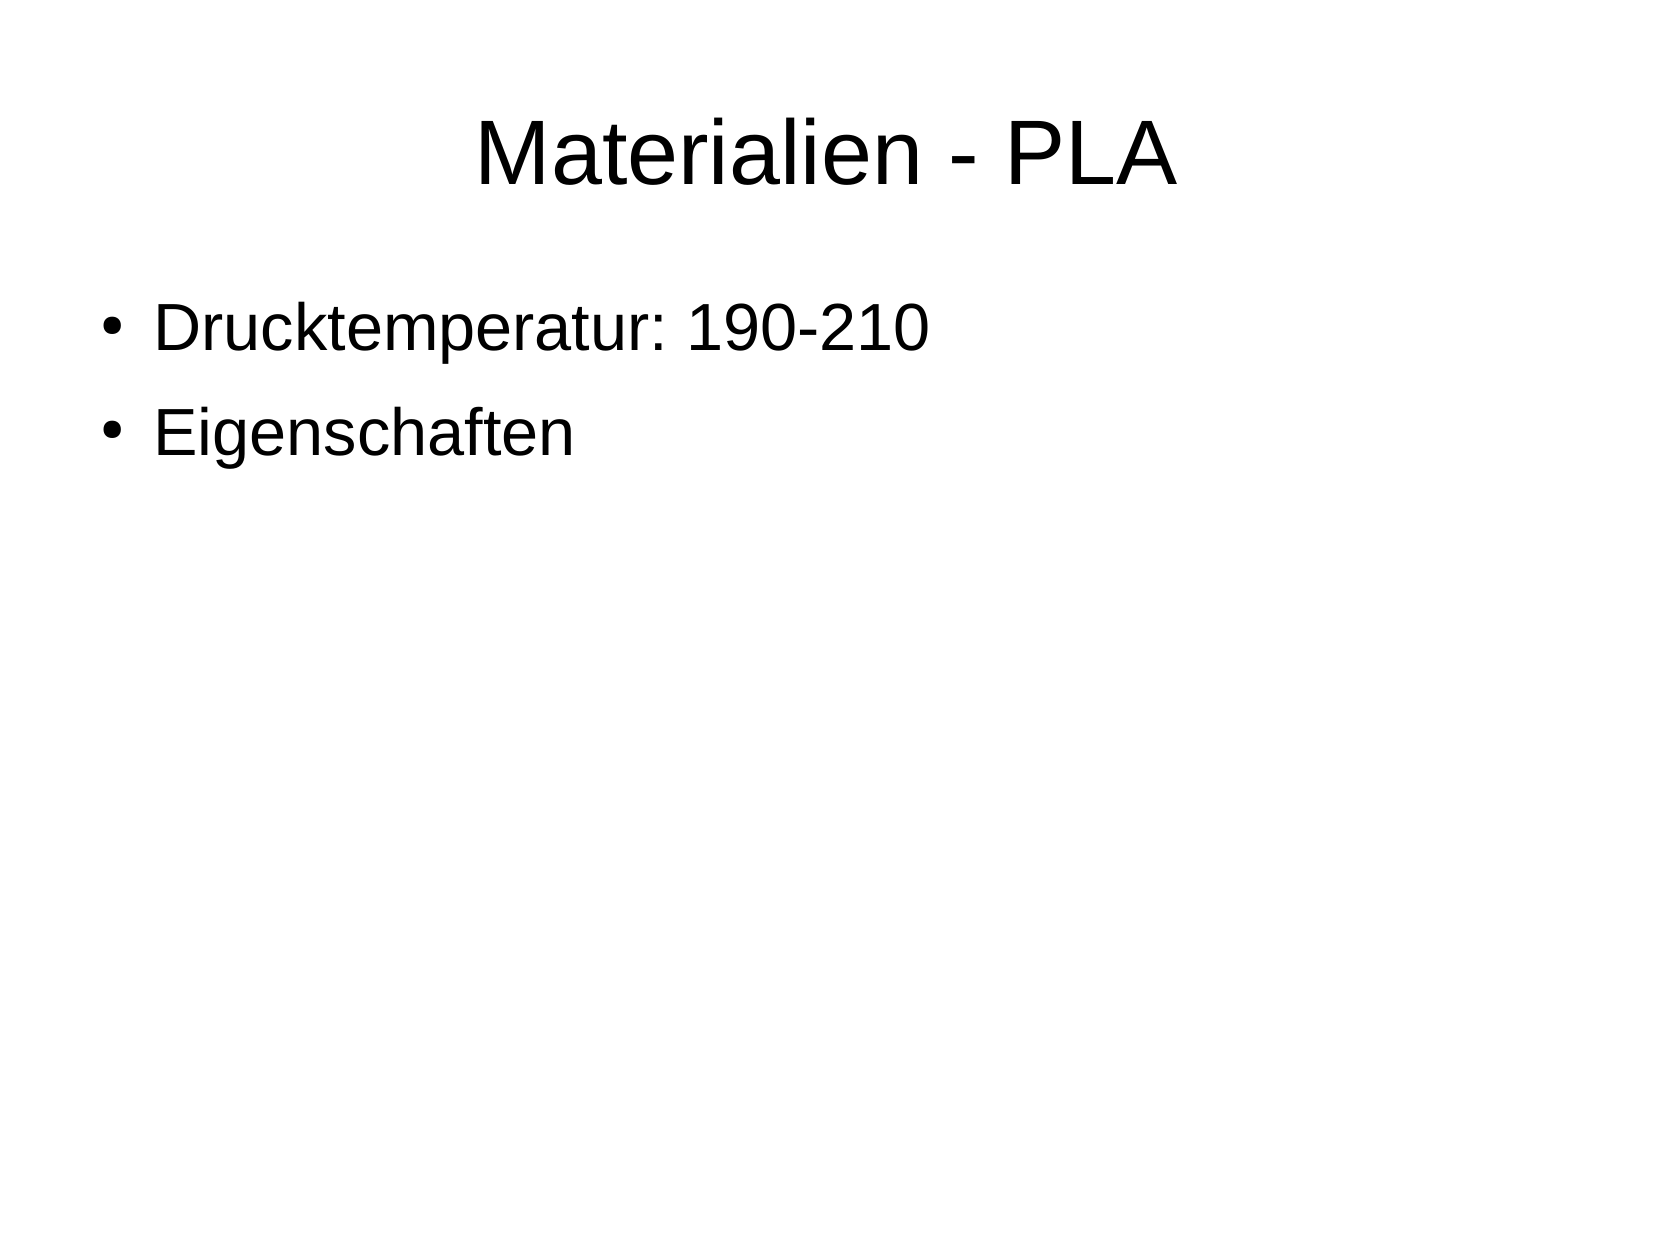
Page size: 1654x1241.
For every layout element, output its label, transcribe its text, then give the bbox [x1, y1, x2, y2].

list Drucktemperatur: 190-210 Eigenschaften [82, 290, 1571, 1010]
title Materialien - PLA [82, 49, 1571, 257]
